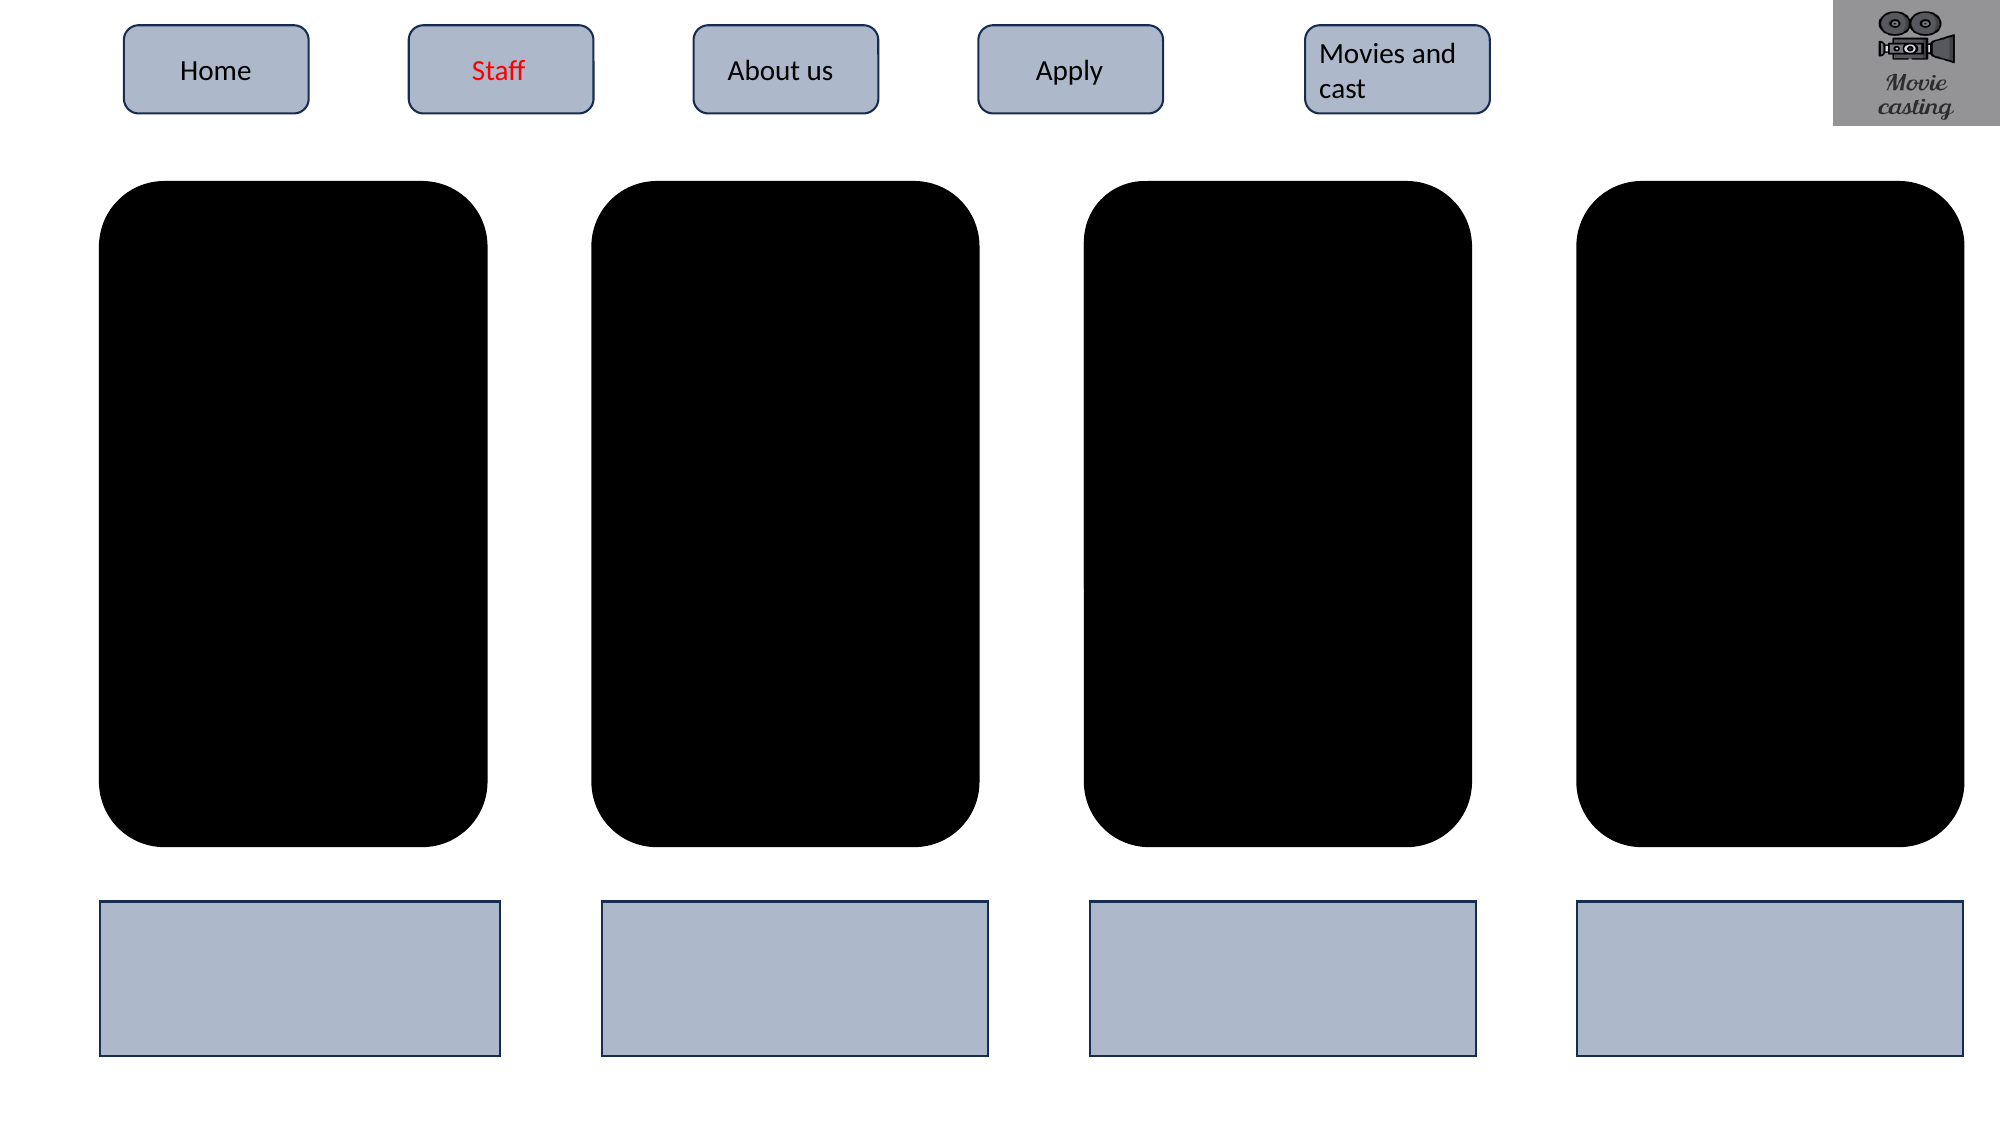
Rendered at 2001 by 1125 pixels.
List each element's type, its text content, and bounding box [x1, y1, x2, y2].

text_box Movies and cast [1304, 26, 1473, 113]
text_box [693, 25, 879, 114]
text_box [1315, 25, 1490, 114]
text_box [978, 25, 1164, 114]
text_box [100, 901, 500, 1056]
text_box [1577, 901, 1963, 1056]
text_box [123, 25, 309, 114]
text_box [1577, 182, 1964, 847]
text_box [408, 25, 594, 114]
text_box [592, 182, 979, 847]
text_box [99, 182, 487, 847]
text_box About us [712, 44, 860, 95]
text_box [1084, 182, 1472, 847]
text_box Staff [456, 44, 546, 95]
text_box [1090, 901, 1476, 1056]
text_box Apply [1020, 44, 1121, 95]
text_box [602, 901, 988, 1056]
picture [1833, 0, 2000, 126]
text_box Home [164, 44, 268, 95]
